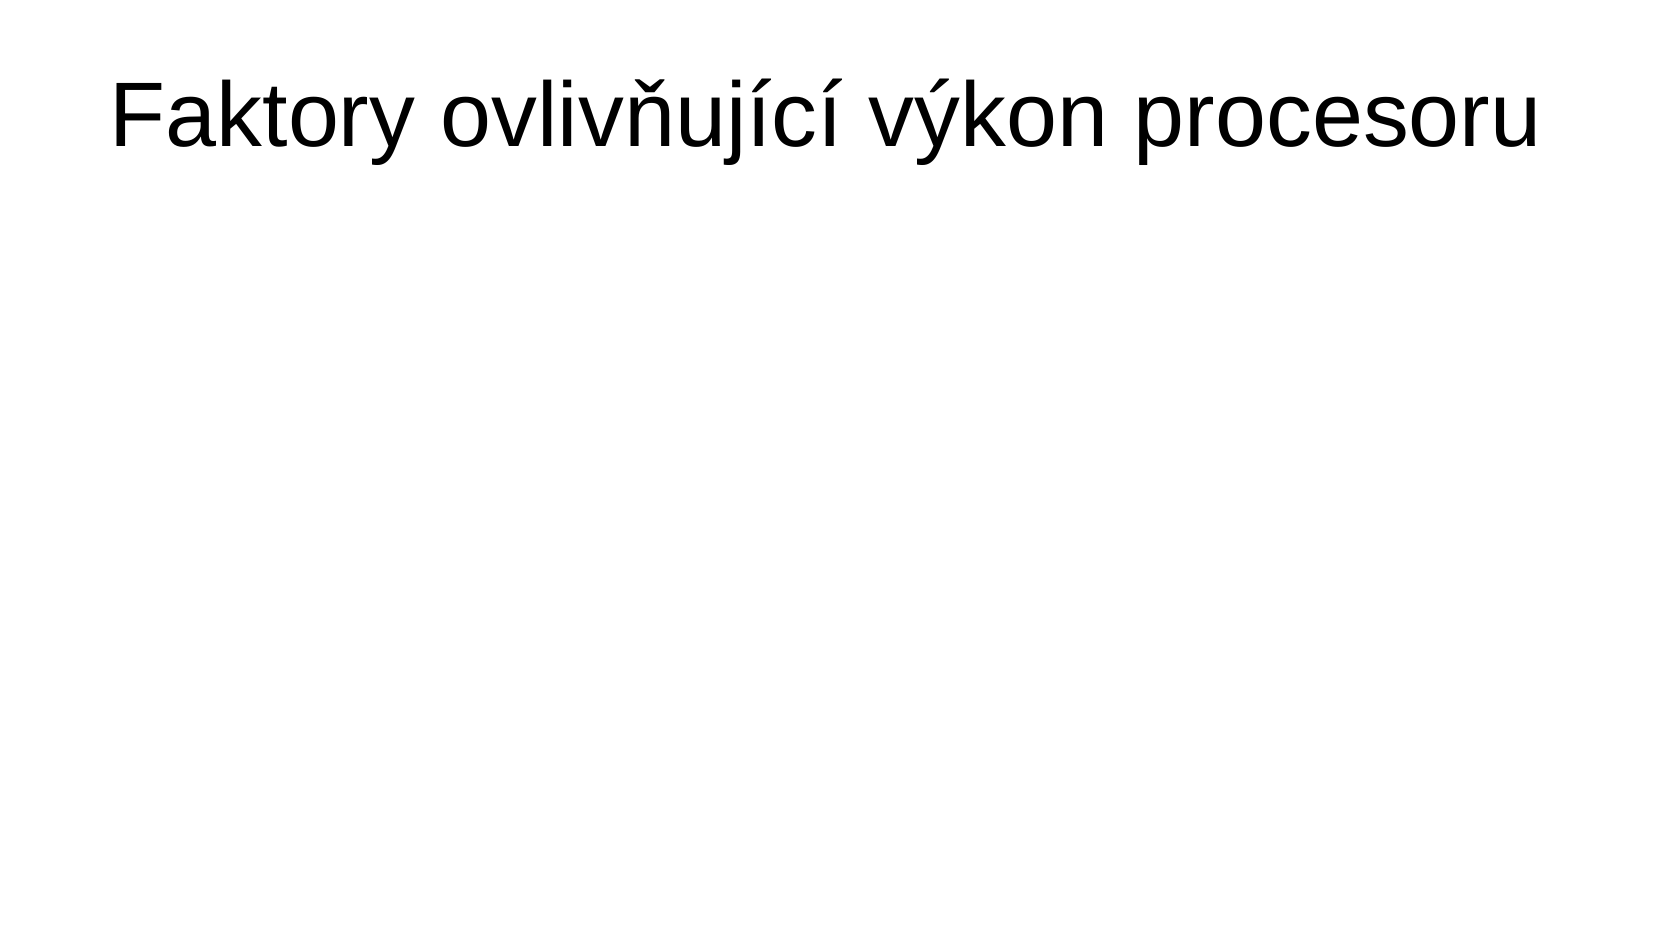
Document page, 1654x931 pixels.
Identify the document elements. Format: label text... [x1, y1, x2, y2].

title Faktory ovlivňující výkon procesoru [82, 37, 1571, 193]
